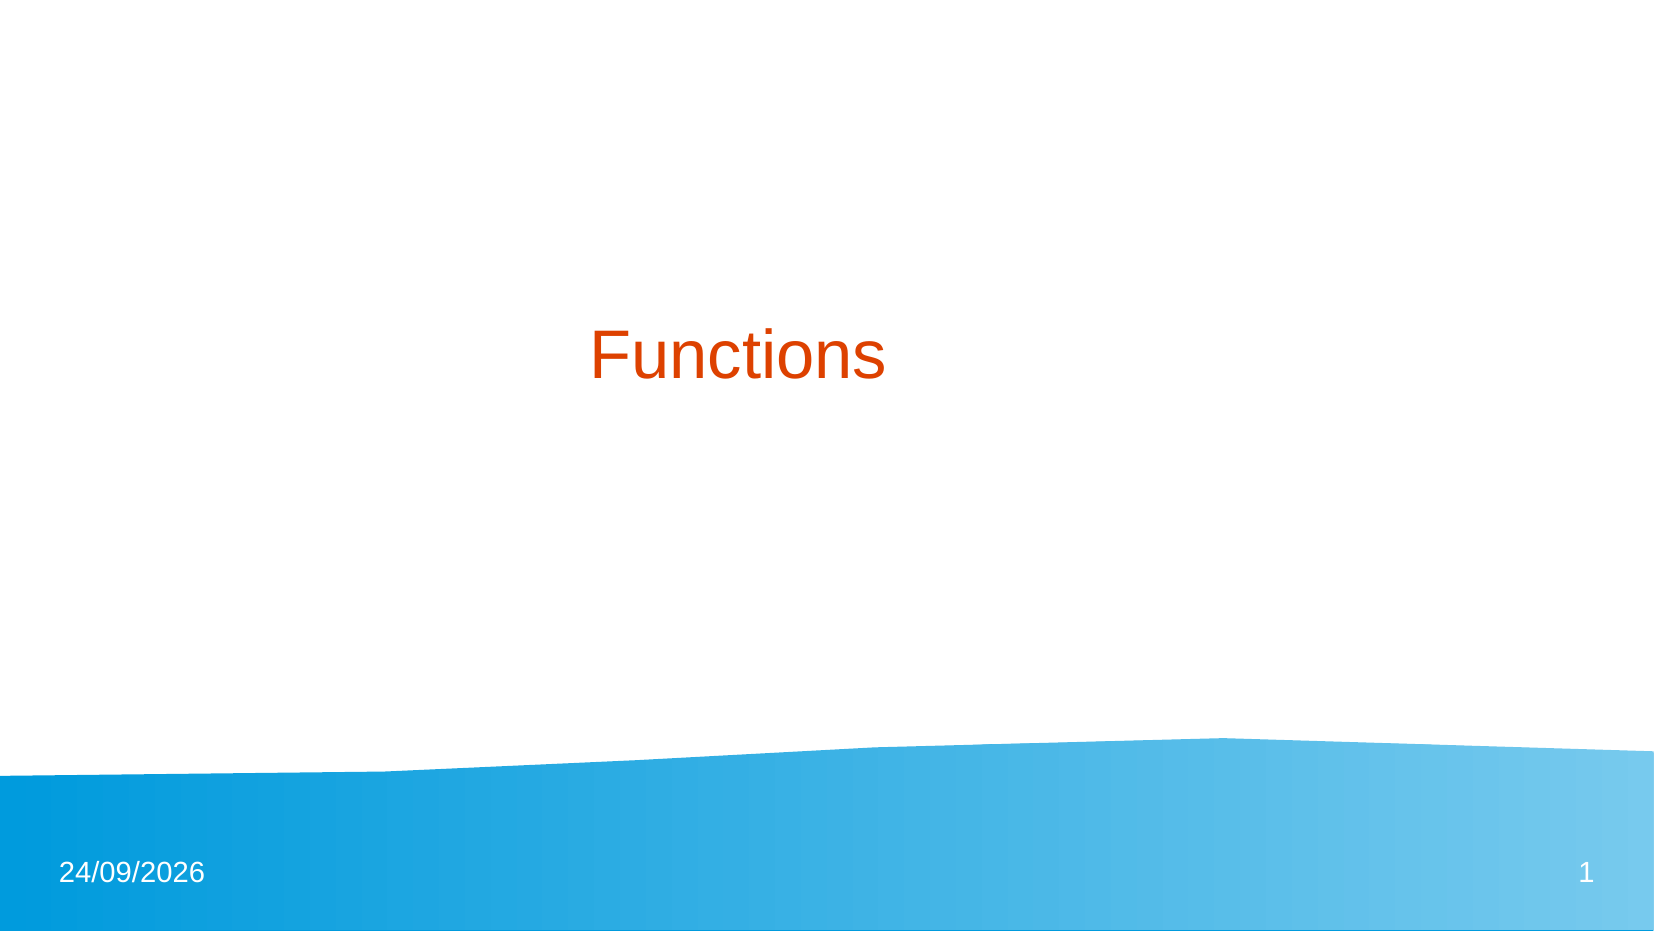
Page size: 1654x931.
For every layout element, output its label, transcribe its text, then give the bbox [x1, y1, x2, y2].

title Functions [0, 265, 1477, 443]
